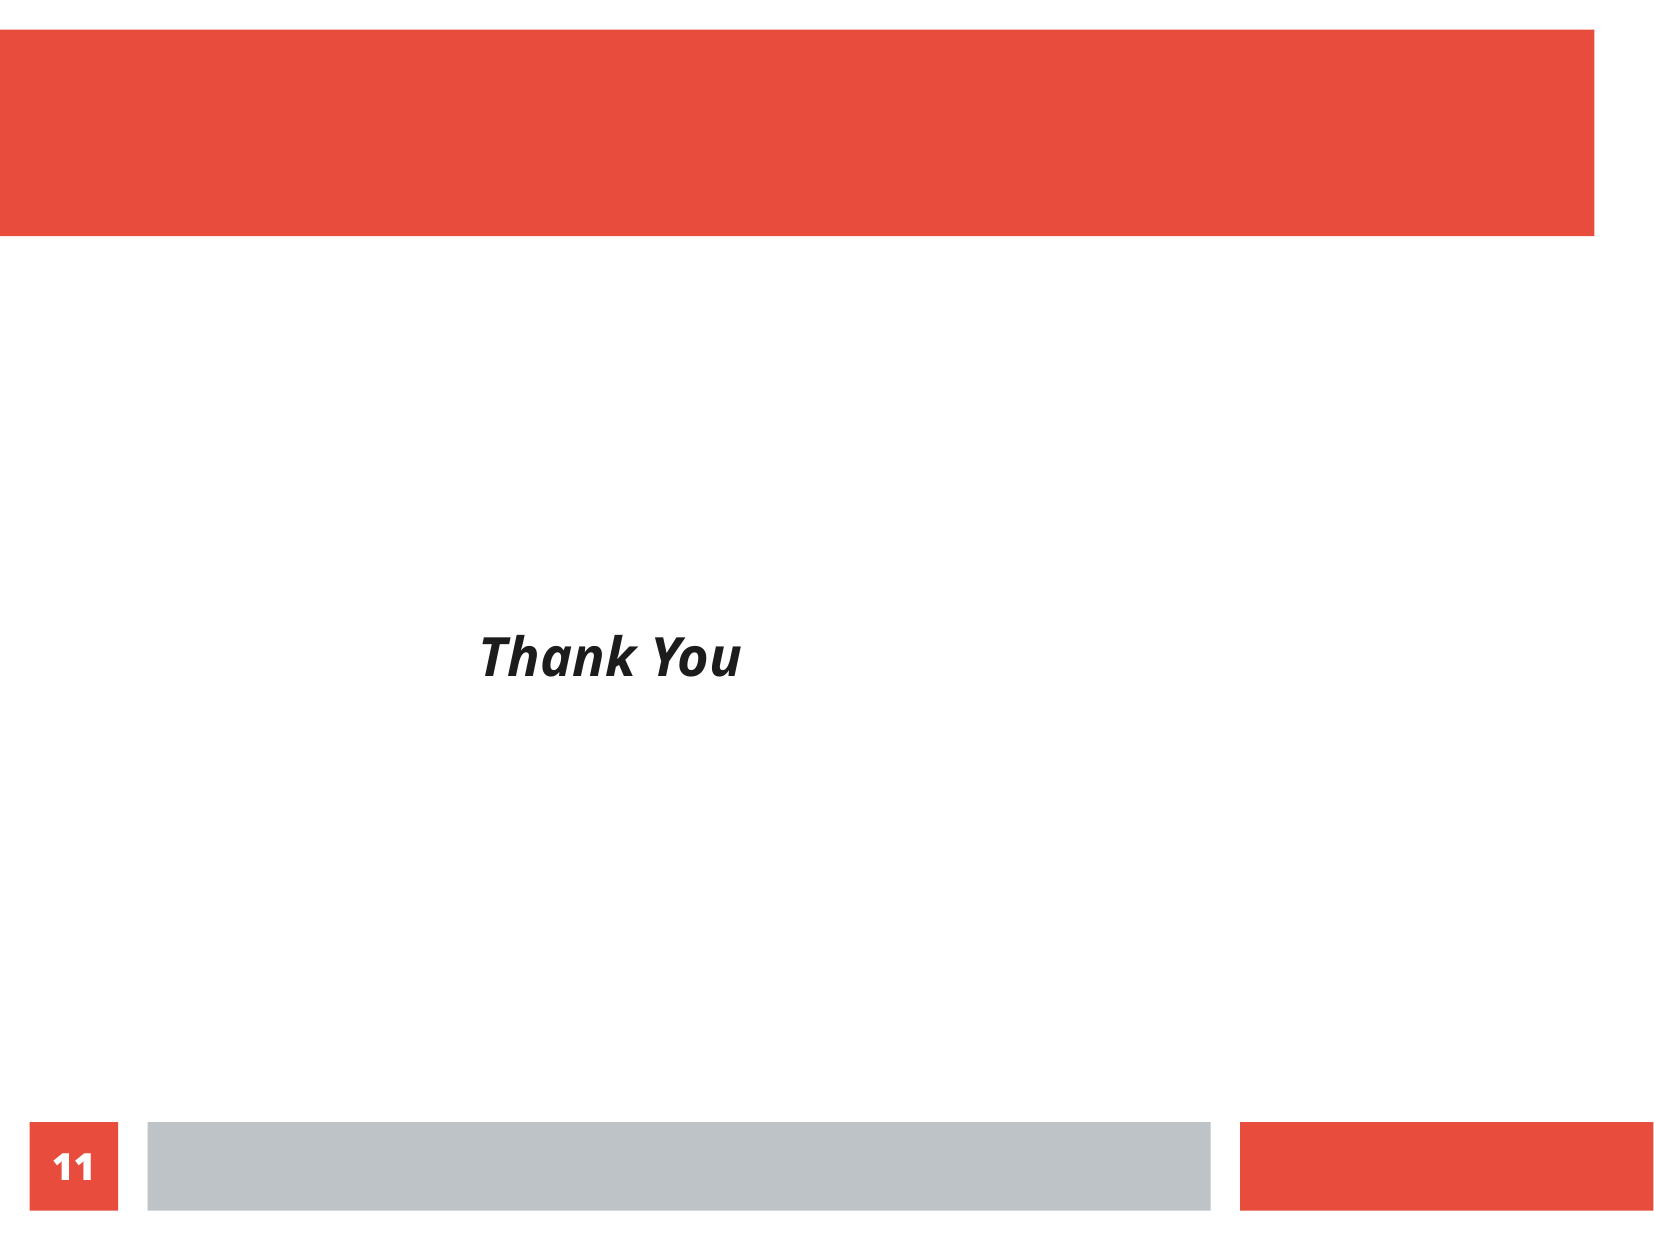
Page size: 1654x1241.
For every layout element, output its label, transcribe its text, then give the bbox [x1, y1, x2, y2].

list Thank You [59, 324, 1565, 1093]
